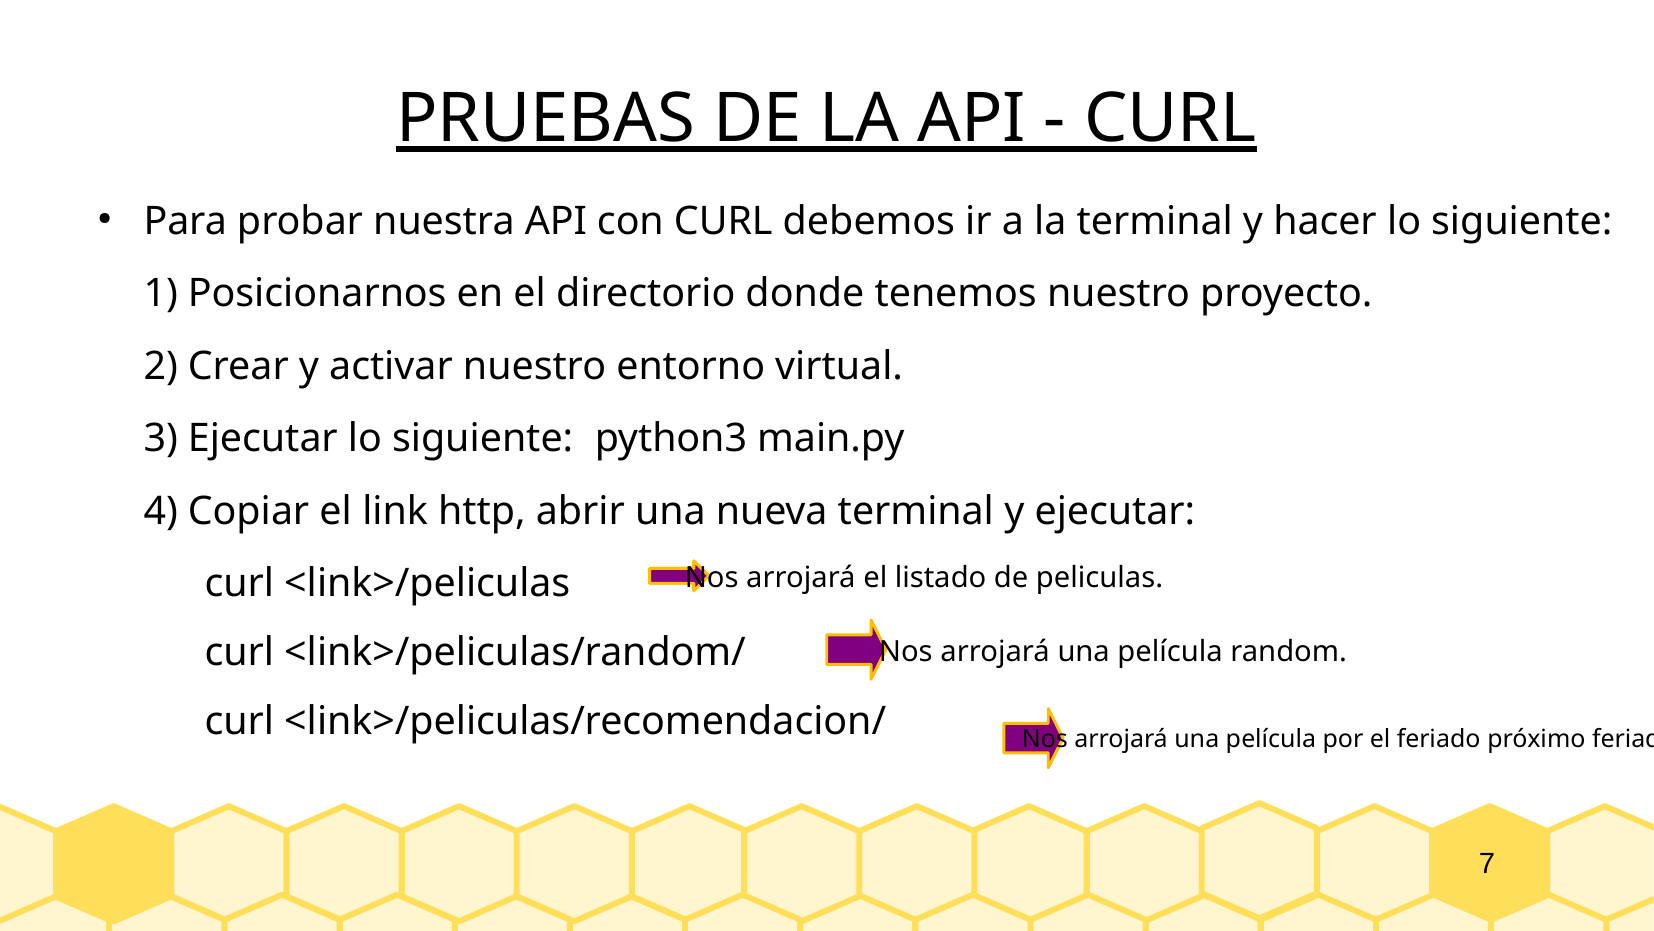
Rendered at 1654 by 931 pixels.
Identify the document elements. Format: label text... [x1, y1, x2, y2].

title Nos arrojará una película por el feriado próximo feriado [856, 679, 1654, 798]
title Nos arrojará el listado de peliculas. [431, 531, 1418, 621]
list Para probar nuestra API con CURL debemos ir a la terminal y hacer lo siguiente: 1) Posicionarnos en el directorio donde tenemos nuestro proyecto. 2) Crear y activar nuestro entorno virtual. 3) Ejecutar lo siguiente: python3 main.py 4) Copiar el link http, abrir una nueva terminal y ejecutar: curl <link>/peliculas curl <link>/peliculas/random/ curl <link>/peliculas/recomendacion/ [82, 192, 1625, 773]
title PRUEBAS DE LA API - CURL [82, 37, 1571, 192]
title Nos arrojará una película random. [620, 590, 1607, 709]
